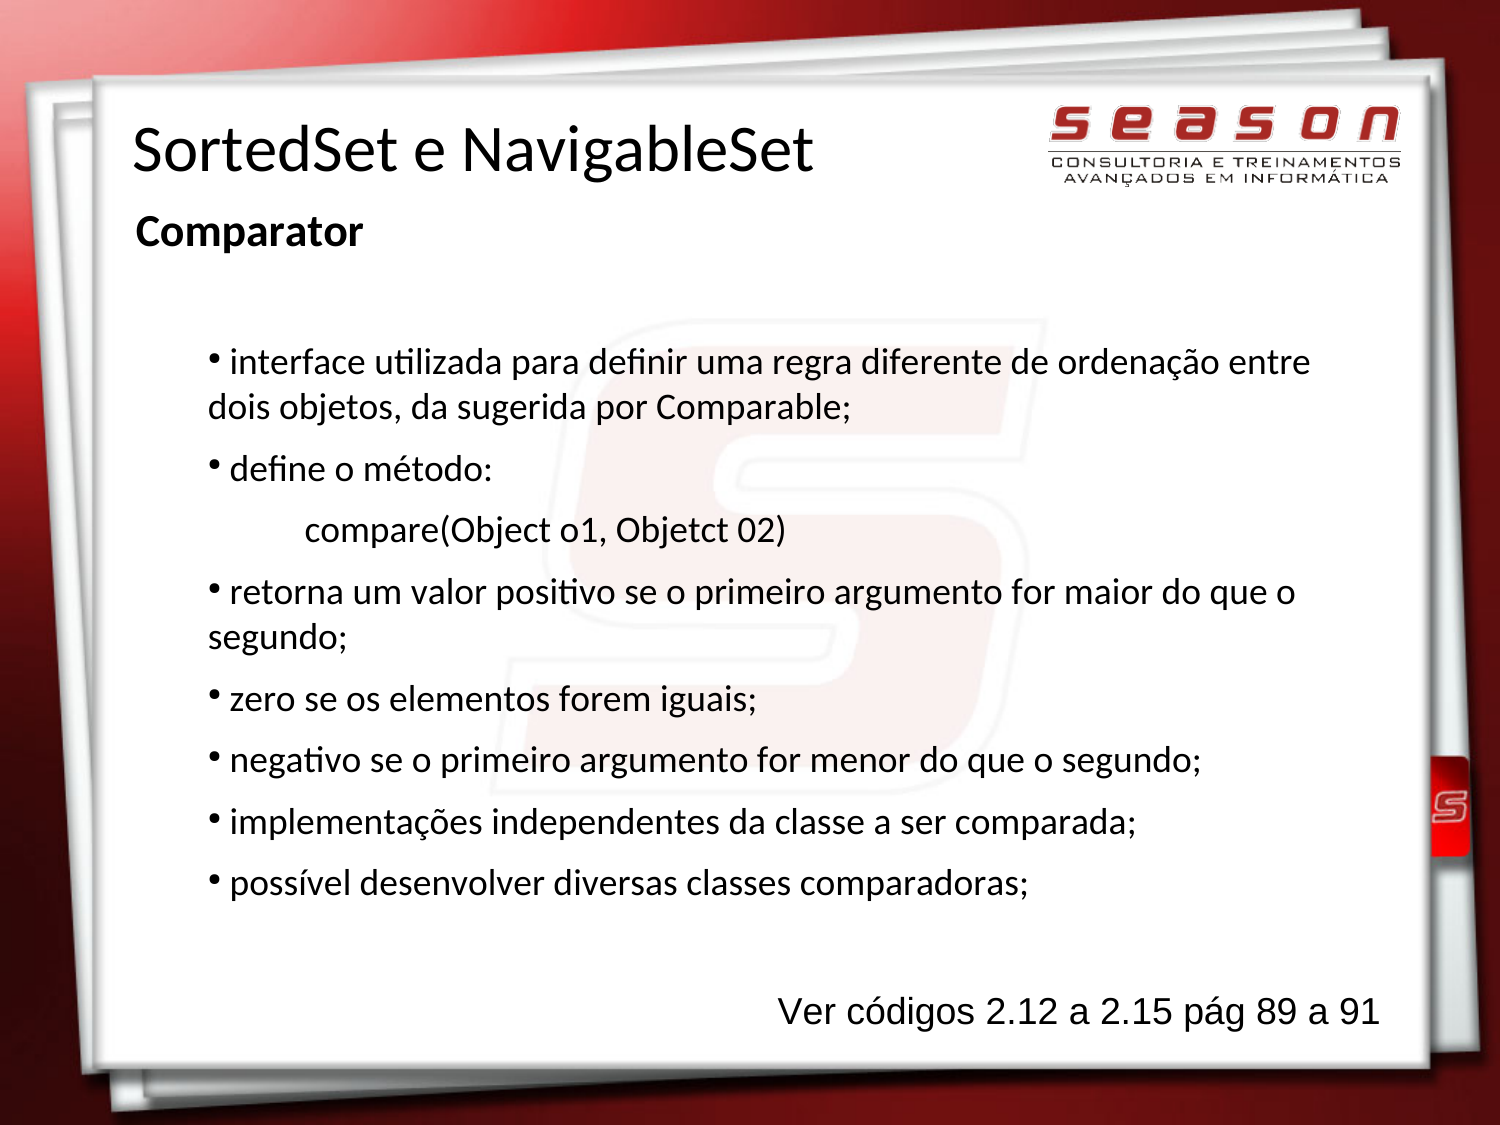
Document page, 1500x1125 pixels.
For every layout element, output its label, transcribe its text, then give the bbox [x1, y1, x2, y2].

title SortedSet e NavigableSet [118, 33, 1394, 257]
text_box interface utilizada para definir uma regra diferente de ordenação entre dois objetos, da sugerida por Comparable; define o método: compare(Object o1, Objetct 02) retorna um valor positivo se o primeiro argumento for maior do que o segundo; zero se os elementos forem iguais; negativo se o primeiro argumento for menor do que o segundo; implementações independentes da classe a ser comparada; possível desenvolver diversas classes comparadoras; [207, 269, 1328, 971]
text_box Ver códigos 2.12 a 2.15 pág 89 a 91 [708, 979, 1396, 1040]
picture [0, 0, 1500, 1125]
text_box Comparator [135, 200, 1246, 256]
